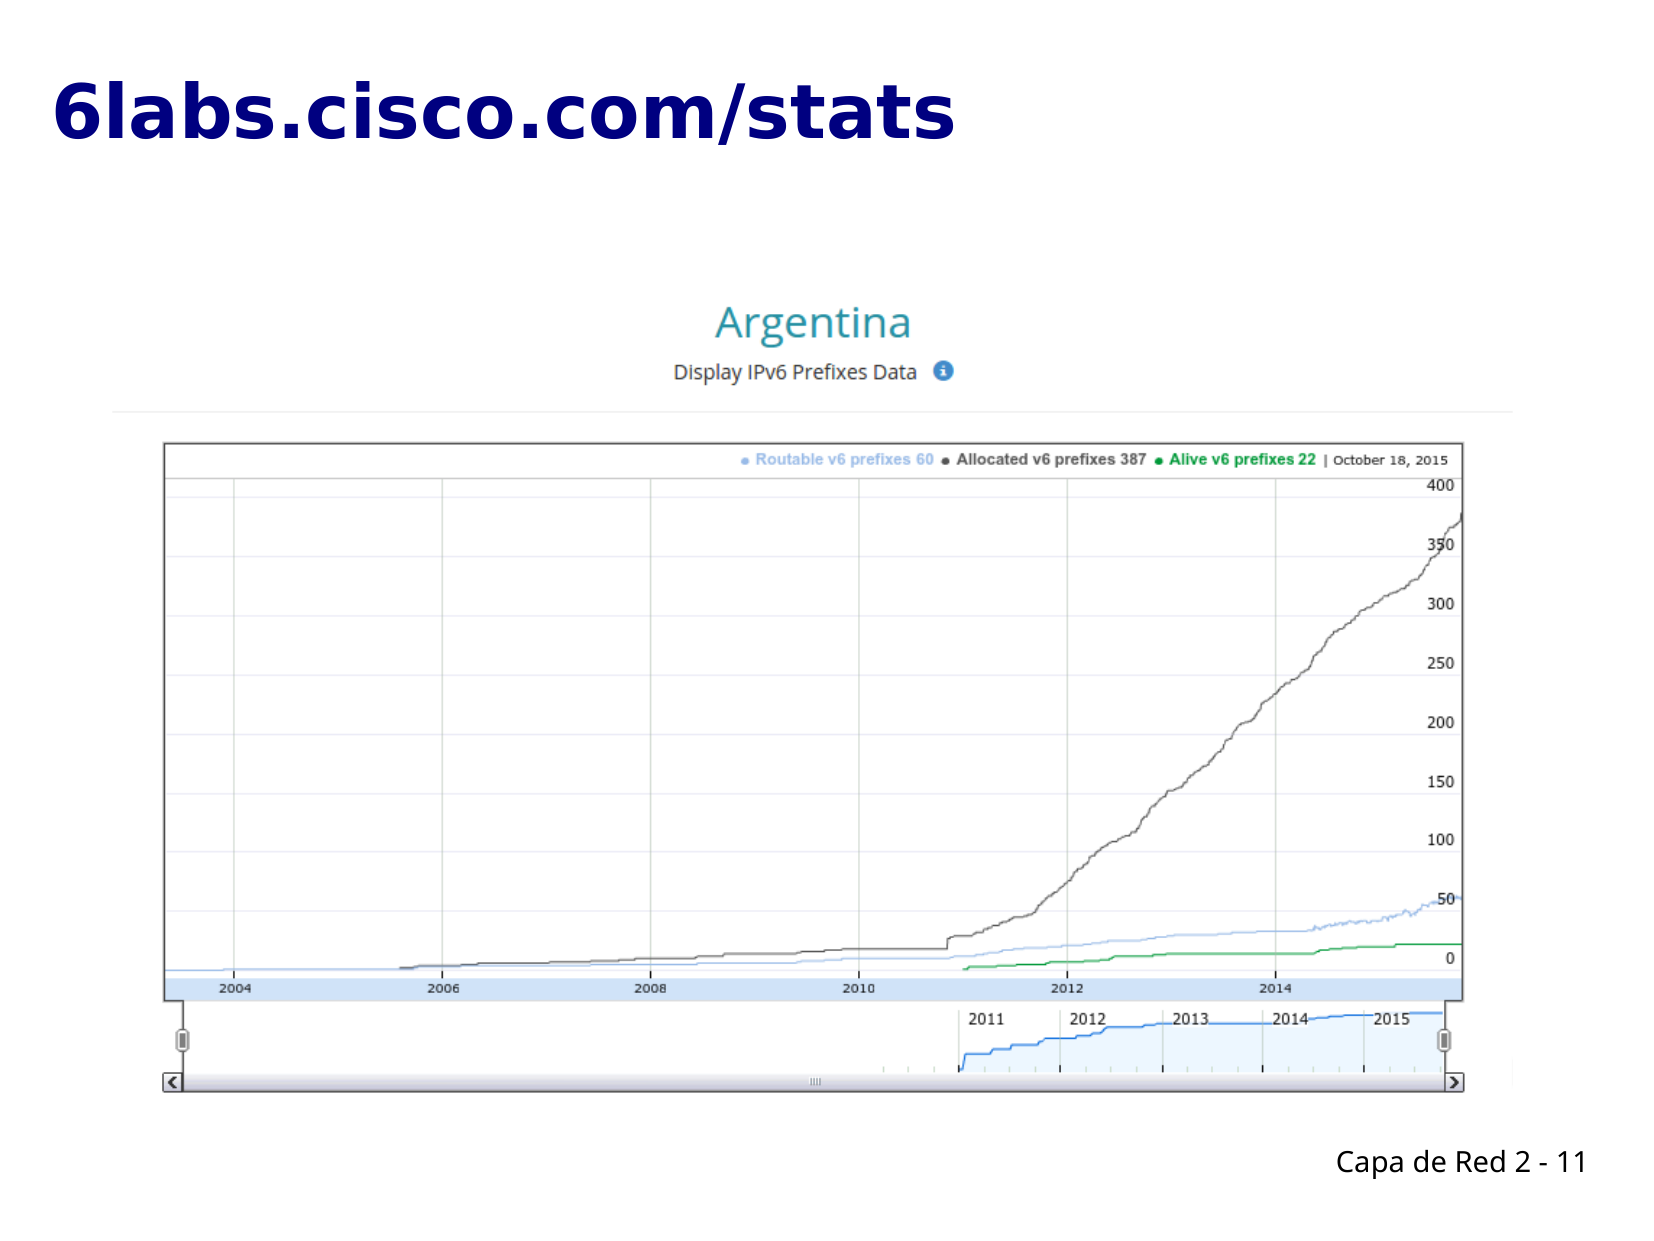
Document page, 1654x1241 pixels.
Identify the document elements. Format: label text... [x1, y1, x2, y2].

picture [112, 271, 1513, 1141]
title 6labs.cisco.com/stats [51, 1, 1654, 225]
